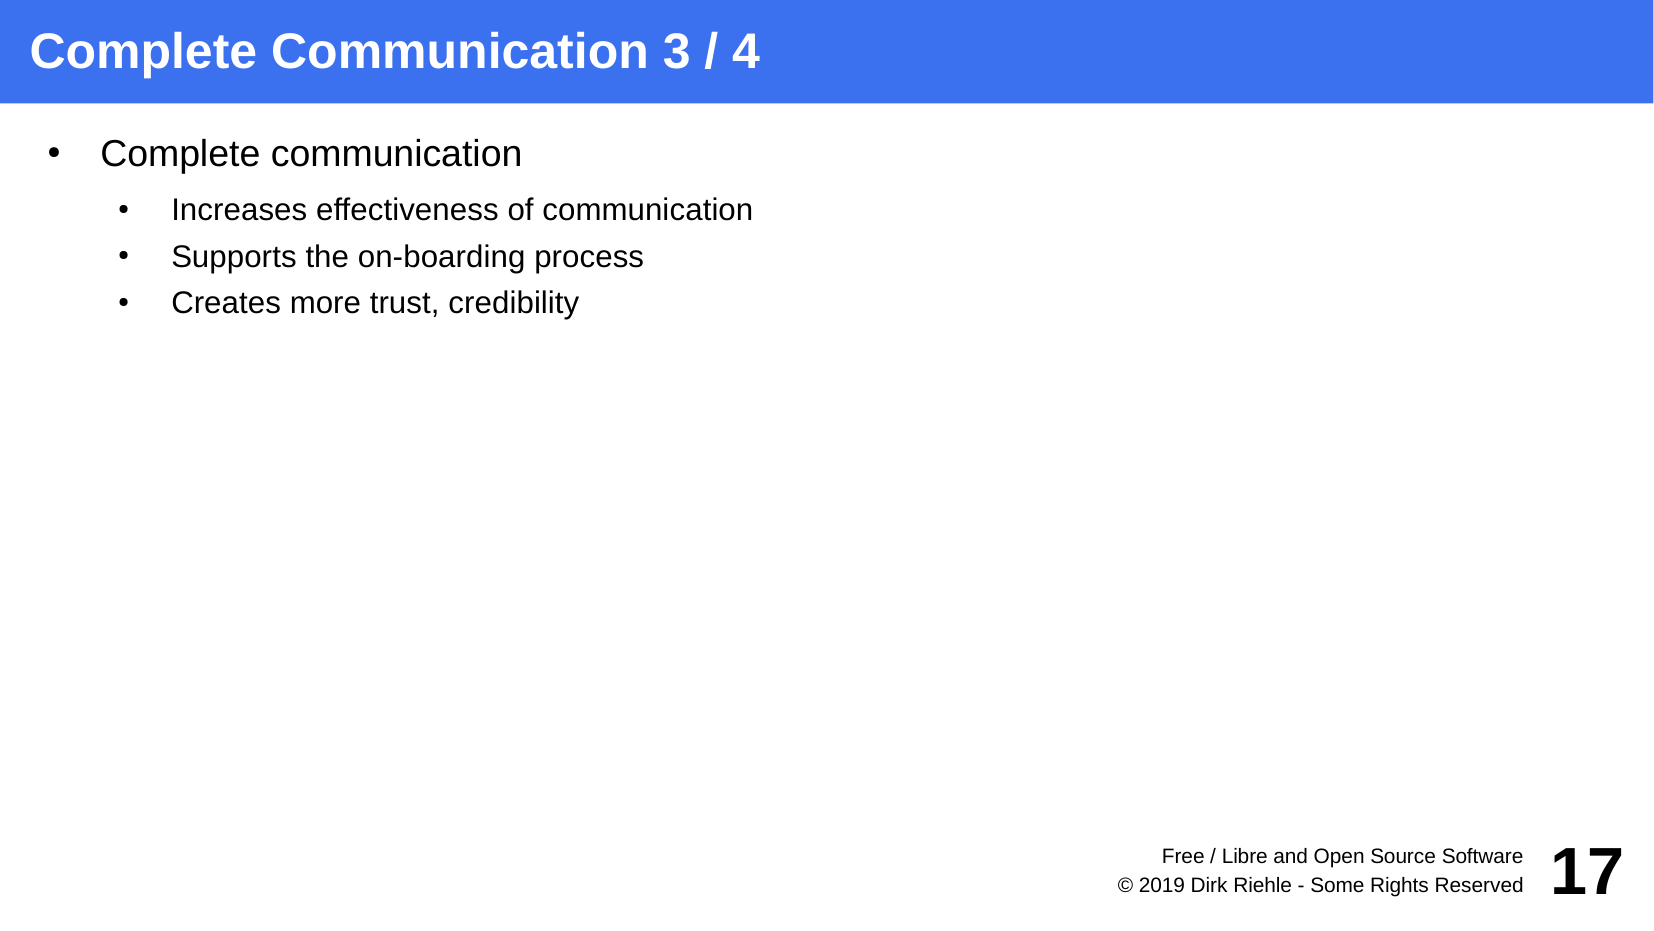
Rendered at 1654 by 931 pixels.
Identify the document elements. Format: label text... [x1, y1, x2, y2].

title Complete Communication 3 / 4 [0, 0, 1654, 104]
list Complete communication Increases effectiveness of communication Supports the on-boarding process Creates more trust, credibility [29, 132, 1625, 813]
